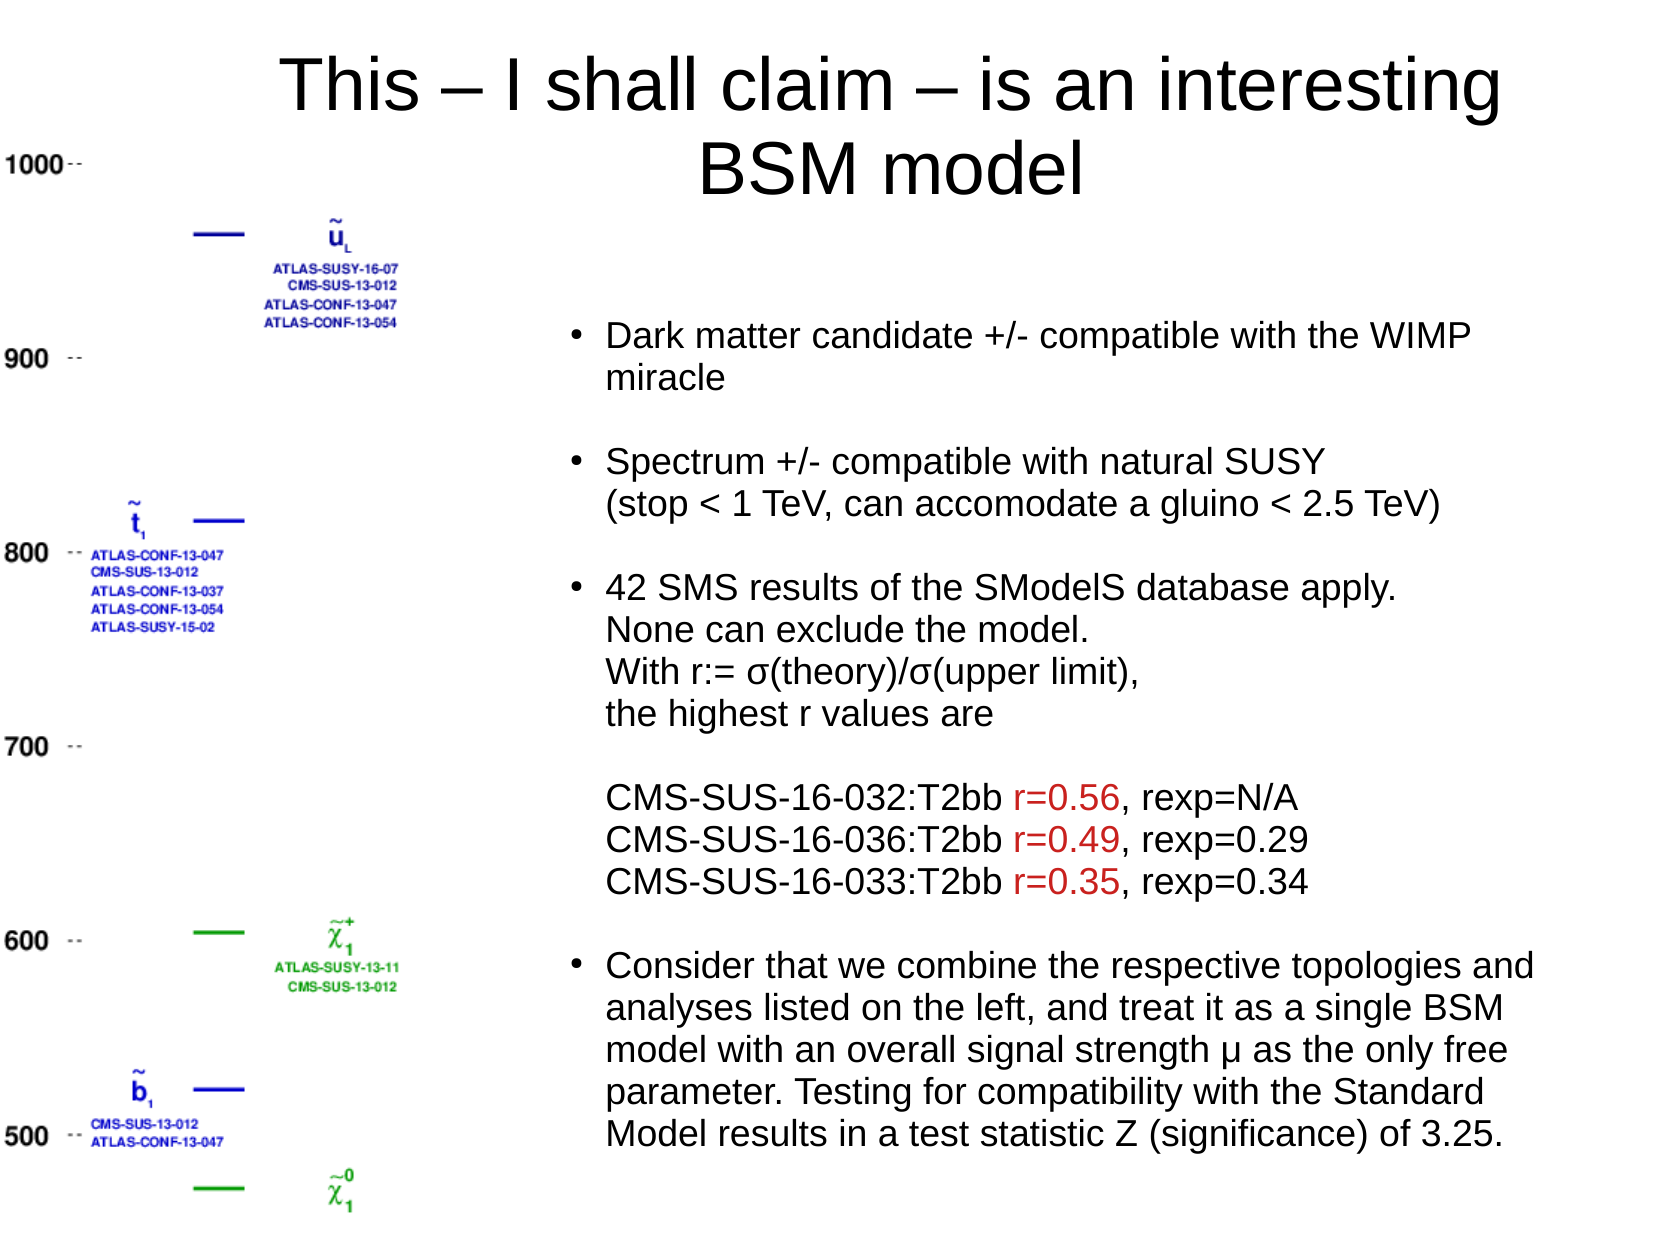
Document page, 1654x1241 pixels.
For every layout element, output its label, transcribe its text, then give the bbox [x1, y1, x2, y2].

text_box Dark matter candidate +/- compatible with the WIMP miracle Spectrum +/- compatible with natural SUSY (stop < 1 TeV, can accomodate a gluino < 2.5 TeV) 42 SMS results of the SModelS database apply. None can exclude the model. With r:= σ(theory)/σ(upper limit), the highest r values are CMS-SUS-16-032:T2bb r=0.56, rexp=N/A CMS-SUS-16-036:T2bb r=0.49, rexp=0.29 CMS-SUS-16-033:T2bb r=0.35, rexp=0.34 Consider that we combine the respective topologies and analyses listed on the left, and treat it as a single BSM model with an overall signal strength μ as the only free parameter. Testing for compatibility with the Standard Model results in a test statistic Z (significance) of 3.25. [555, 307, 1607, 1231]
text_box This – I shall claim – is an interesting BSM model [212, 35, 1571, 219]
picture [0, 141, 403, 1241]
